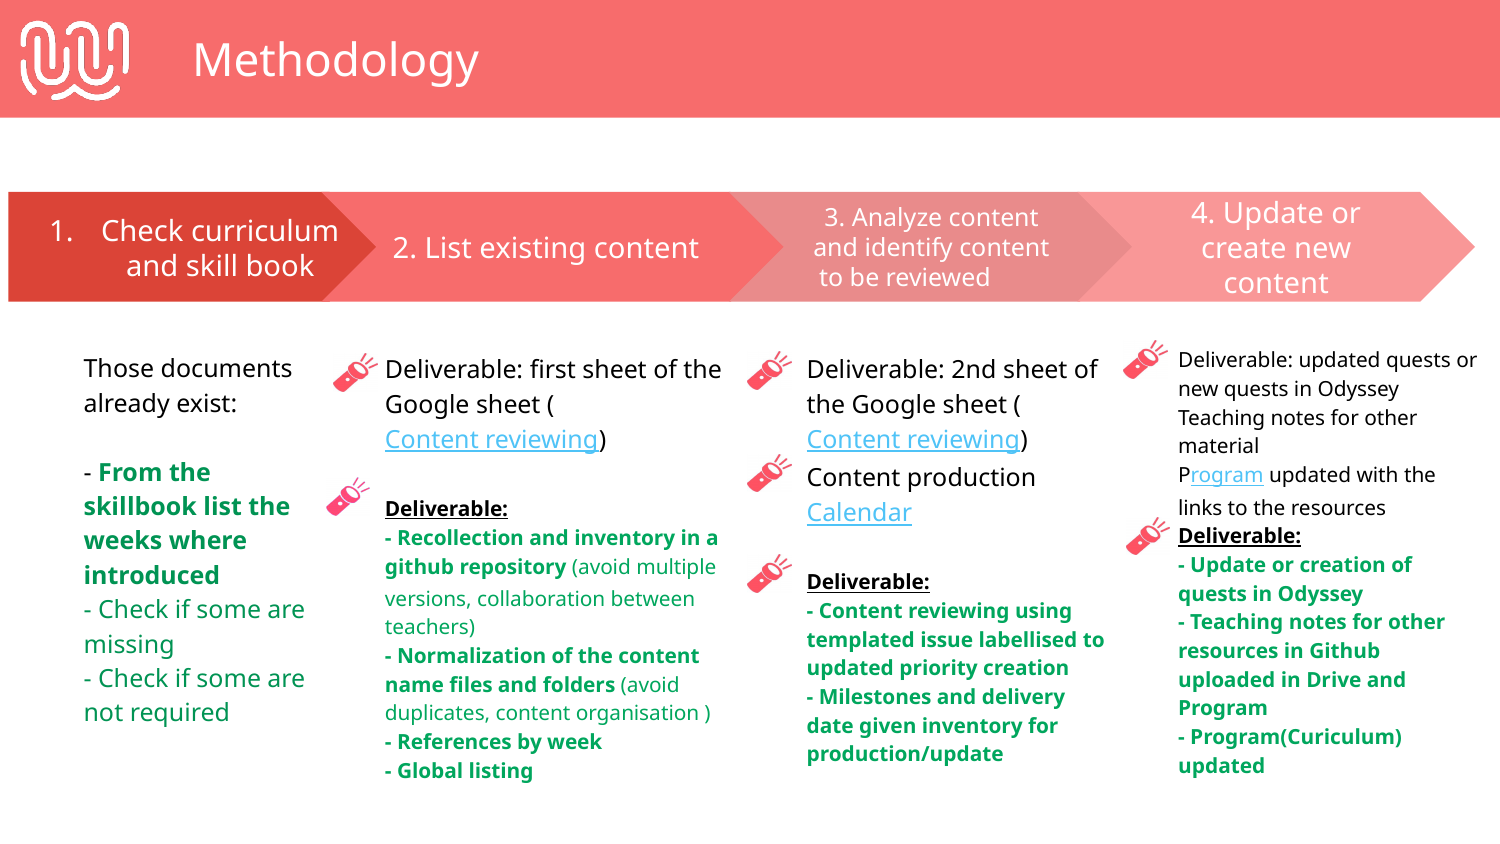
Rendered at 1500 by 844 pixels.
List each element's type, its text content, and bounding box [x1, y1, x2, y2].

text_box Check curriculum and skill book [8, 191, 375, 302]
picture [20, 20, 134, 101]
text_box Deliverable: 2nd sheet of the Google sheet (Content reviewing) Content production Calendar Deliverable: - Content reviewing using templated issue labellised to updated priority creation - Milestones and delivery date given inventory for production/update [791, 334, 1124, 764]
text_box Deliverable: updated quests or new quests in Odyssey Teaching notes for other material Program updated with the links to the resources Deliverable: - Update or creation of quests in Odyssey - Teaching notes for other resources in Github uploaded in Drive and Program - Program(Curiculum) updated [1163, 328, 1495, 758]
picture [326, 477, 370, 516]
text_box 2. List existing content [321, 191, 782, 302]
picture [747, 454, 792, 492]
text_box Deliverable: first sheet of the Google sheet (Content reviewing) Deliverable: - Recollection and inventory in a github repository (avoid multiple versions, collaboration between teachers) - Normalization of the content name files and folders (avoid duplicates, content organisation ) - References by week - Global listing [369, 334, 743, 764]
text_box 3. Analyze content and identify content to be reviewed [728, 191, 1131, 302]
title Methodology [192, 0, 576, 118]
picture [333, 353, 378, 392]
text_box 4. Update or create new content [1077, 191, 1476, 302]
picture [1123, 340, 1168, 379]
picture [747, 351, 792, 390]
picture [747, 554, 792, 593]
picture [1126, 517, 1171, 556]
text_box Those documents already exist: - From the skillbook list the weeks where introduced - Check if some are missing - Check if some are not required [68, 234, 332, 664]
